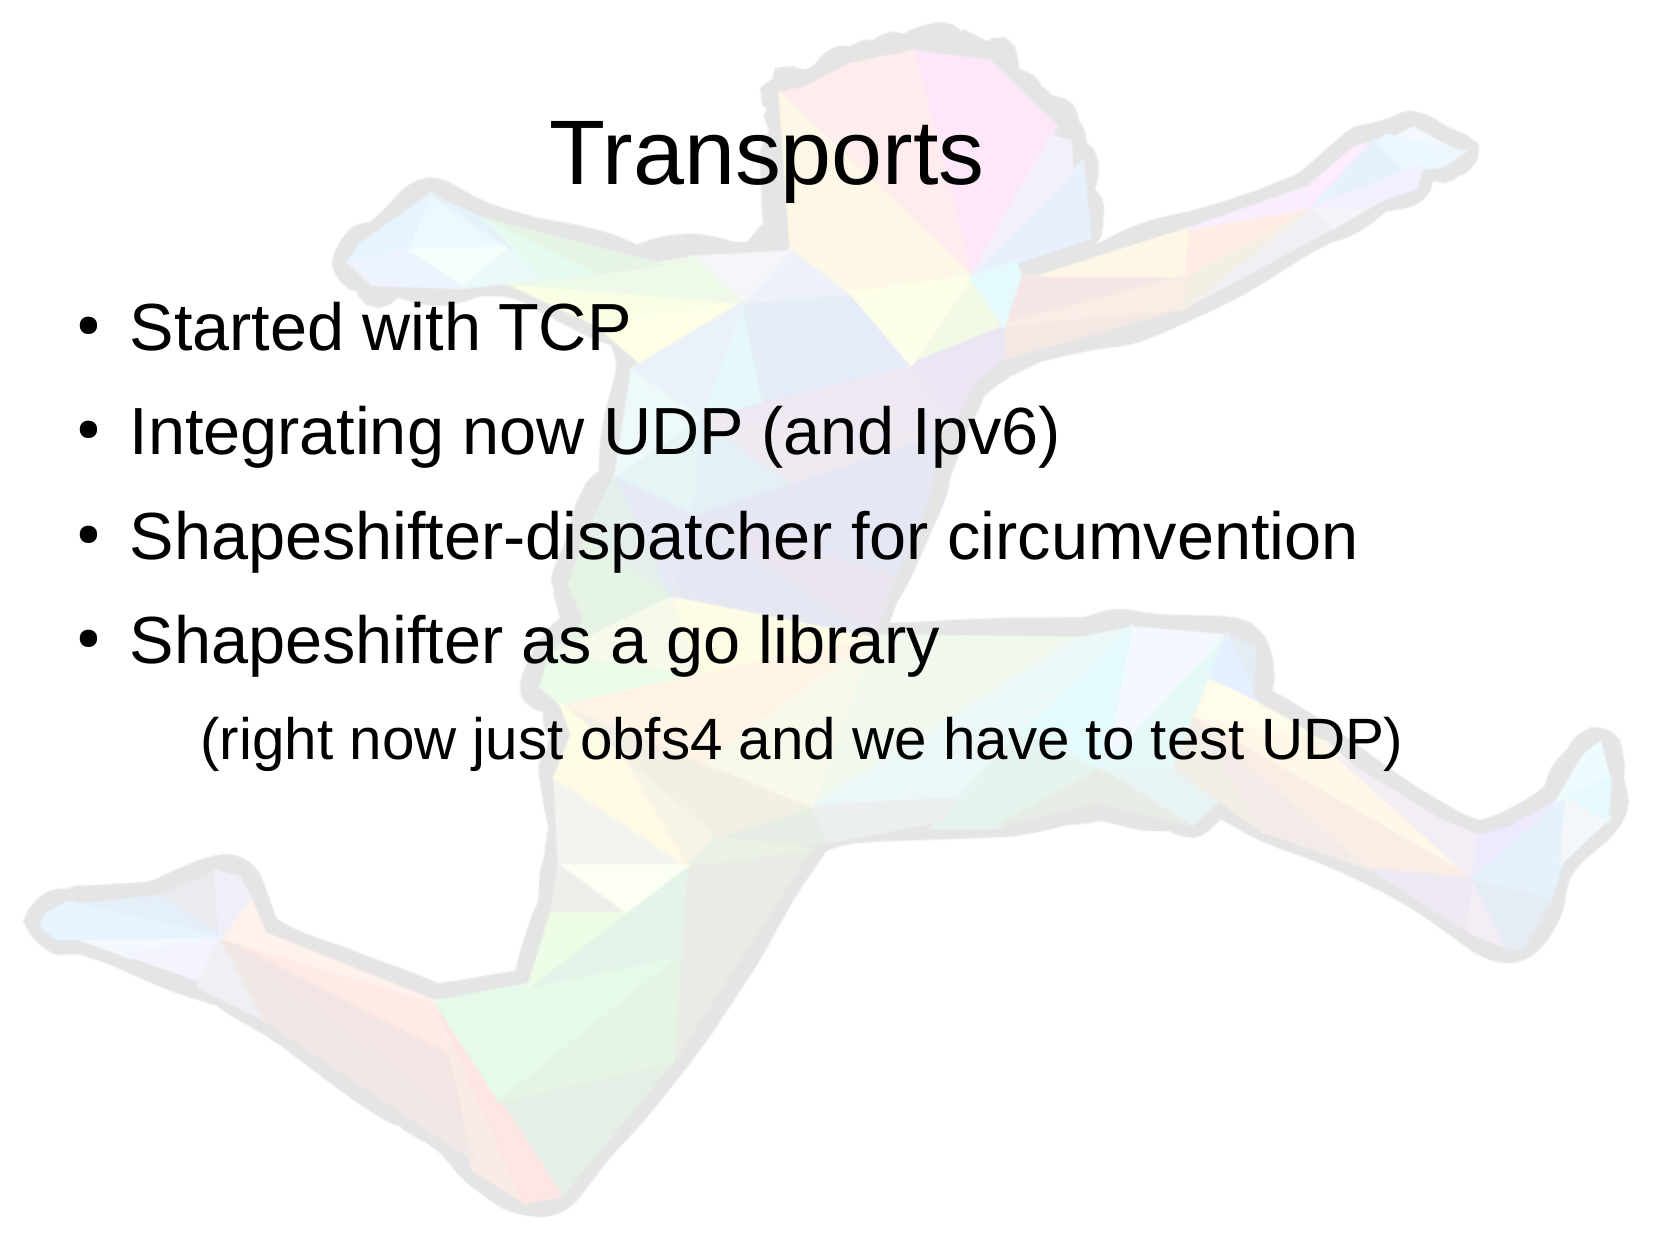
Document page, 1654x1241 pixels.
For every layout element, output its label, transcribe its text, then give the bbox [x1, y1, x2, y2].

title Transports [58, 49, 1477, 257]
list Started with TCP Integrating now UDP (and Ipv6) Shapeshifter-dispatcher for circumvention Shapeshifter as a go library (right now just obfs4 and we have to test UDP) [58, 290, 1477, 1109]
